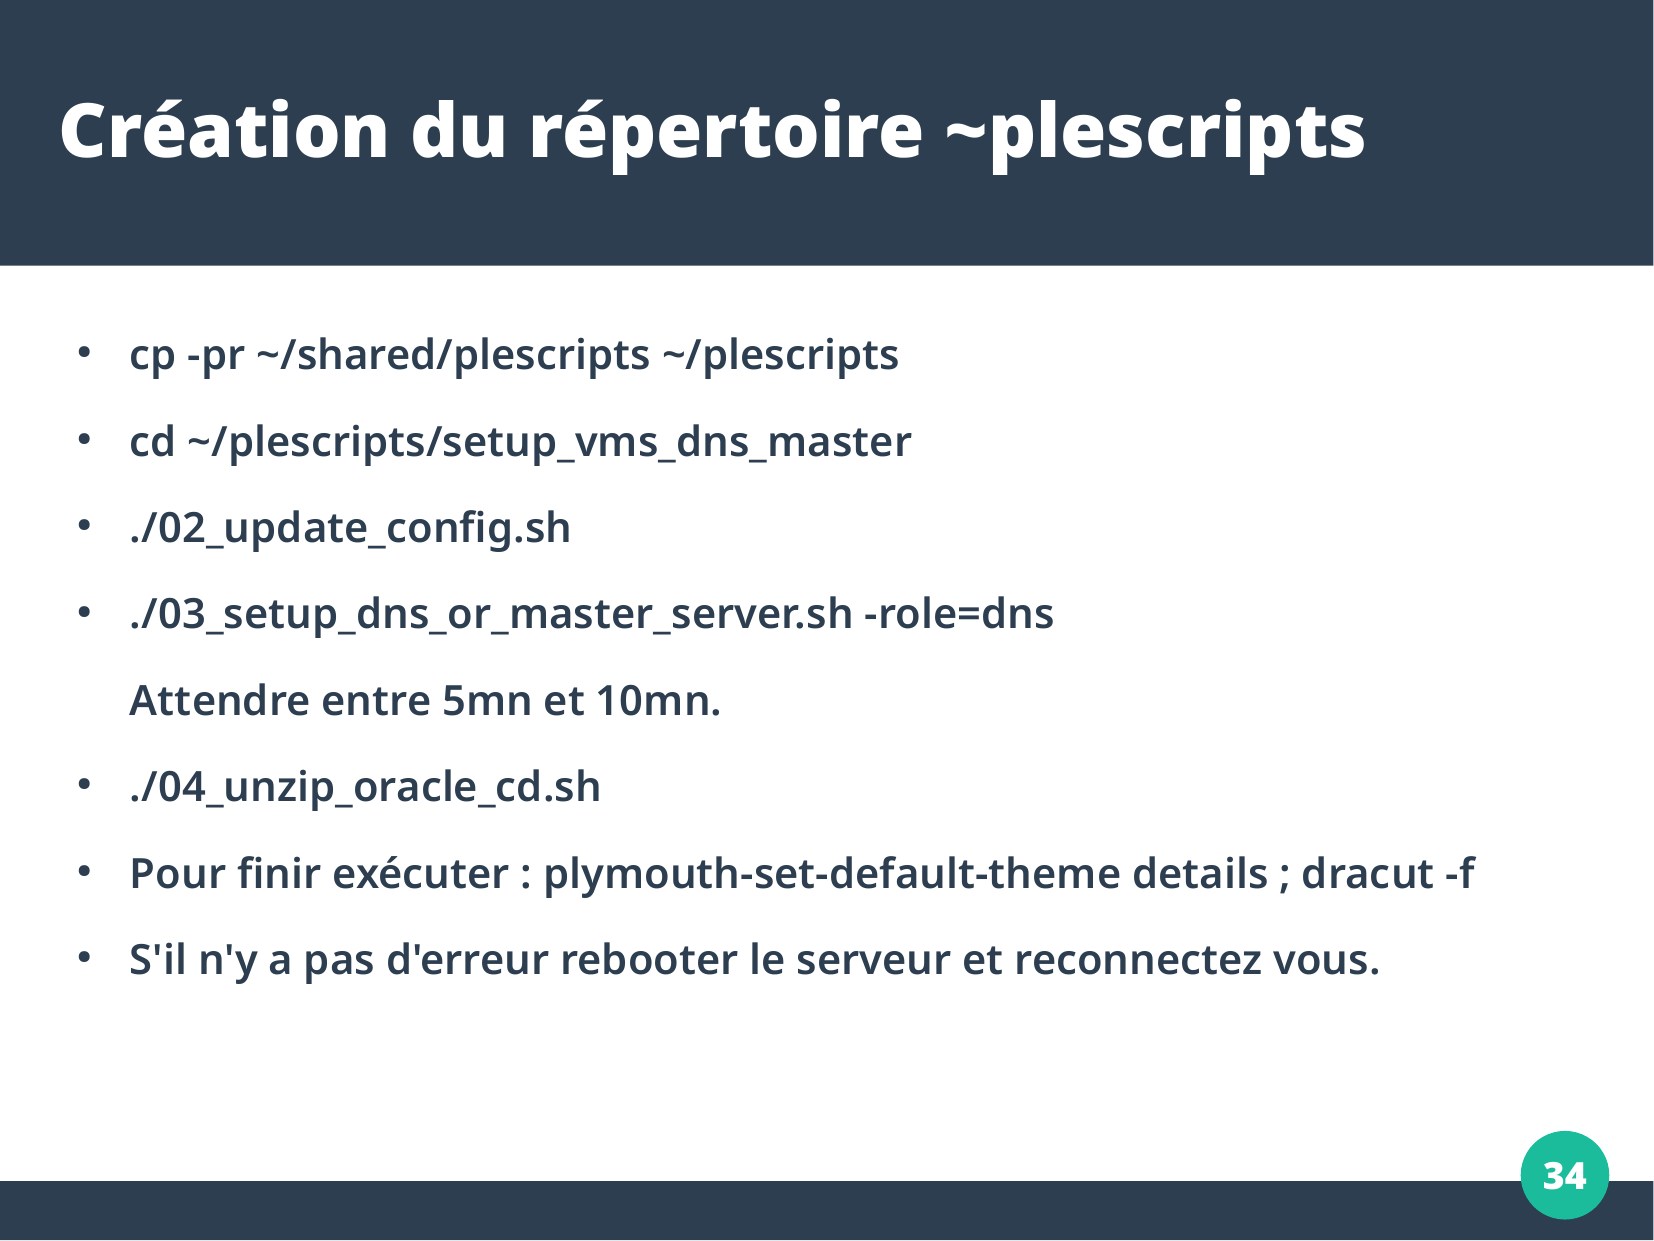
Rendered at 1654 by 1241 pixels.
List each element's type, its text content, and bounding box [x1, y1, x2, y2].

text_box [59, 324, 1595, 544]
text_box [35, 933, 1571, 1152]
title Création du répertoire ~plescripts [59, 49, 1595, 207]
list cp -pr ~/shared/plescripts ~/plescripts cd ~/plescripts/setup_vms_dns_master ./02_update_config.sh ./03_setup_dns_or_master_server.sh -role=dns Attendre entre 5mn et 10mn. ./04_unzip_oracle_cd.sh Pour finir exécuter : plymouth-set-default-theme details ; dracut -f S'il n'y a pas d'erreur rebooter le serveur et reconnectez vous. [59, 544, 1595, 1111]
